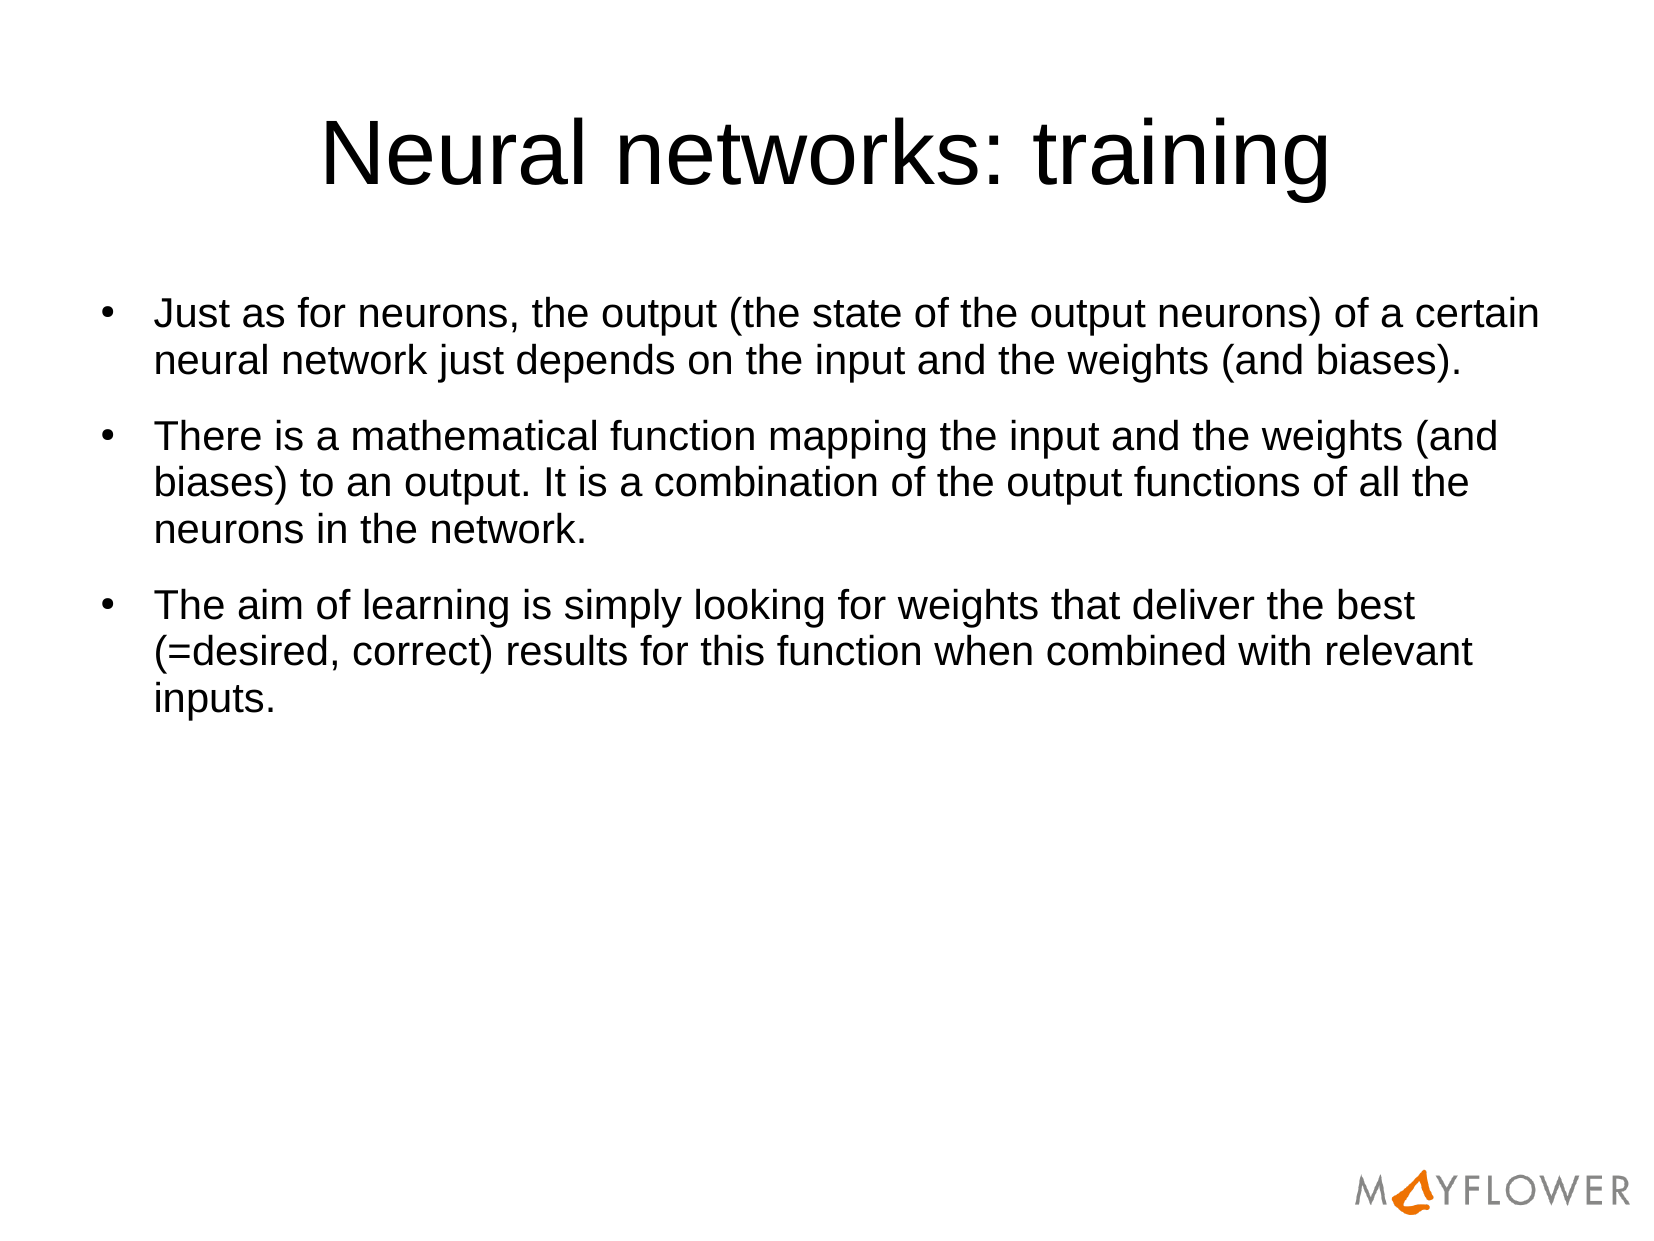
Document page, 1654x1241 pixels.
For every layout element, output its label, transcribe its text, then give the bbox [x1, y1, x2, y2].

title Neural networks: training [82, 49, 1571, 257]
list Just as for neurons, the output (the state of the output neurons) of a certain neural network just depends on the input and the weights (and biases). There is a mathematical function mapping the input and the weights (and biases) to an output. It is a combination of the output functions of all the neurons in the network. The aim of learning is simply looking for weights that deliver the best (=desired, correct) results for this function when combined with relevant inputs. [82, 290, 1571, 1010]
picture [1355, 1169, 1630, 1215]
